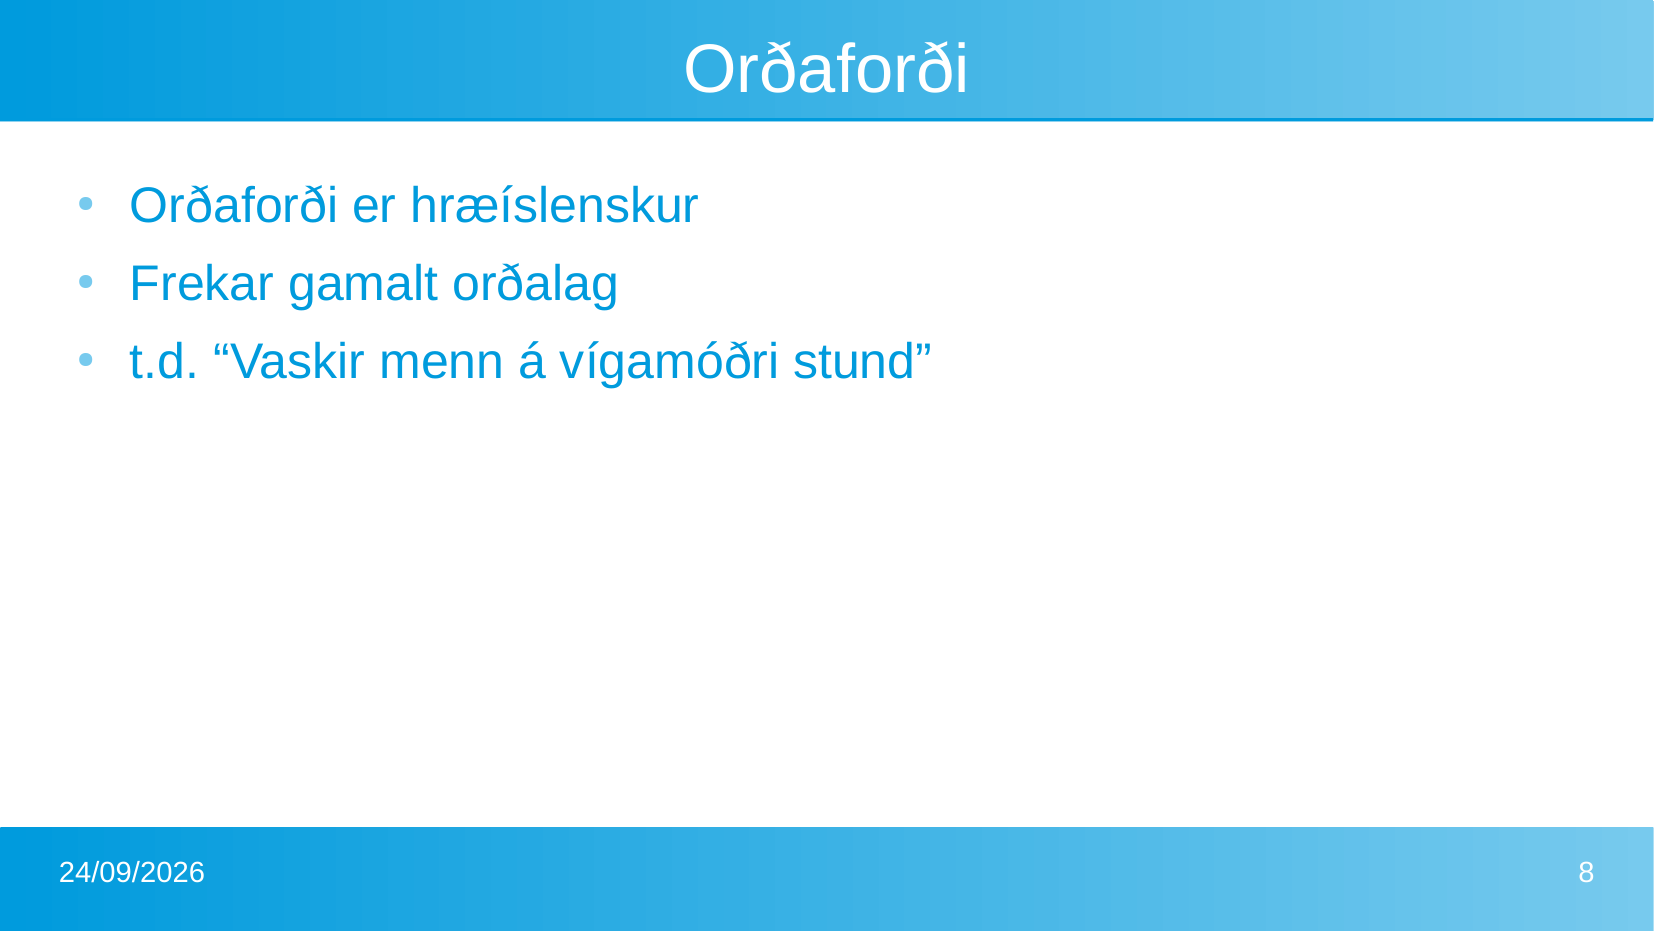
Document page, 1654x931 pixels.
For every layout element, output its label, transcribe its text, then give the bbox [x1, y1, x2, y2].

list Orðaforði er hræíslenskur Frekar gamalt orðalag t.d. “Vaskir menn á vígamóðri stund” [59, 177, 1595, 768]
title Orðaforði [59, 29, 1595, 108]
